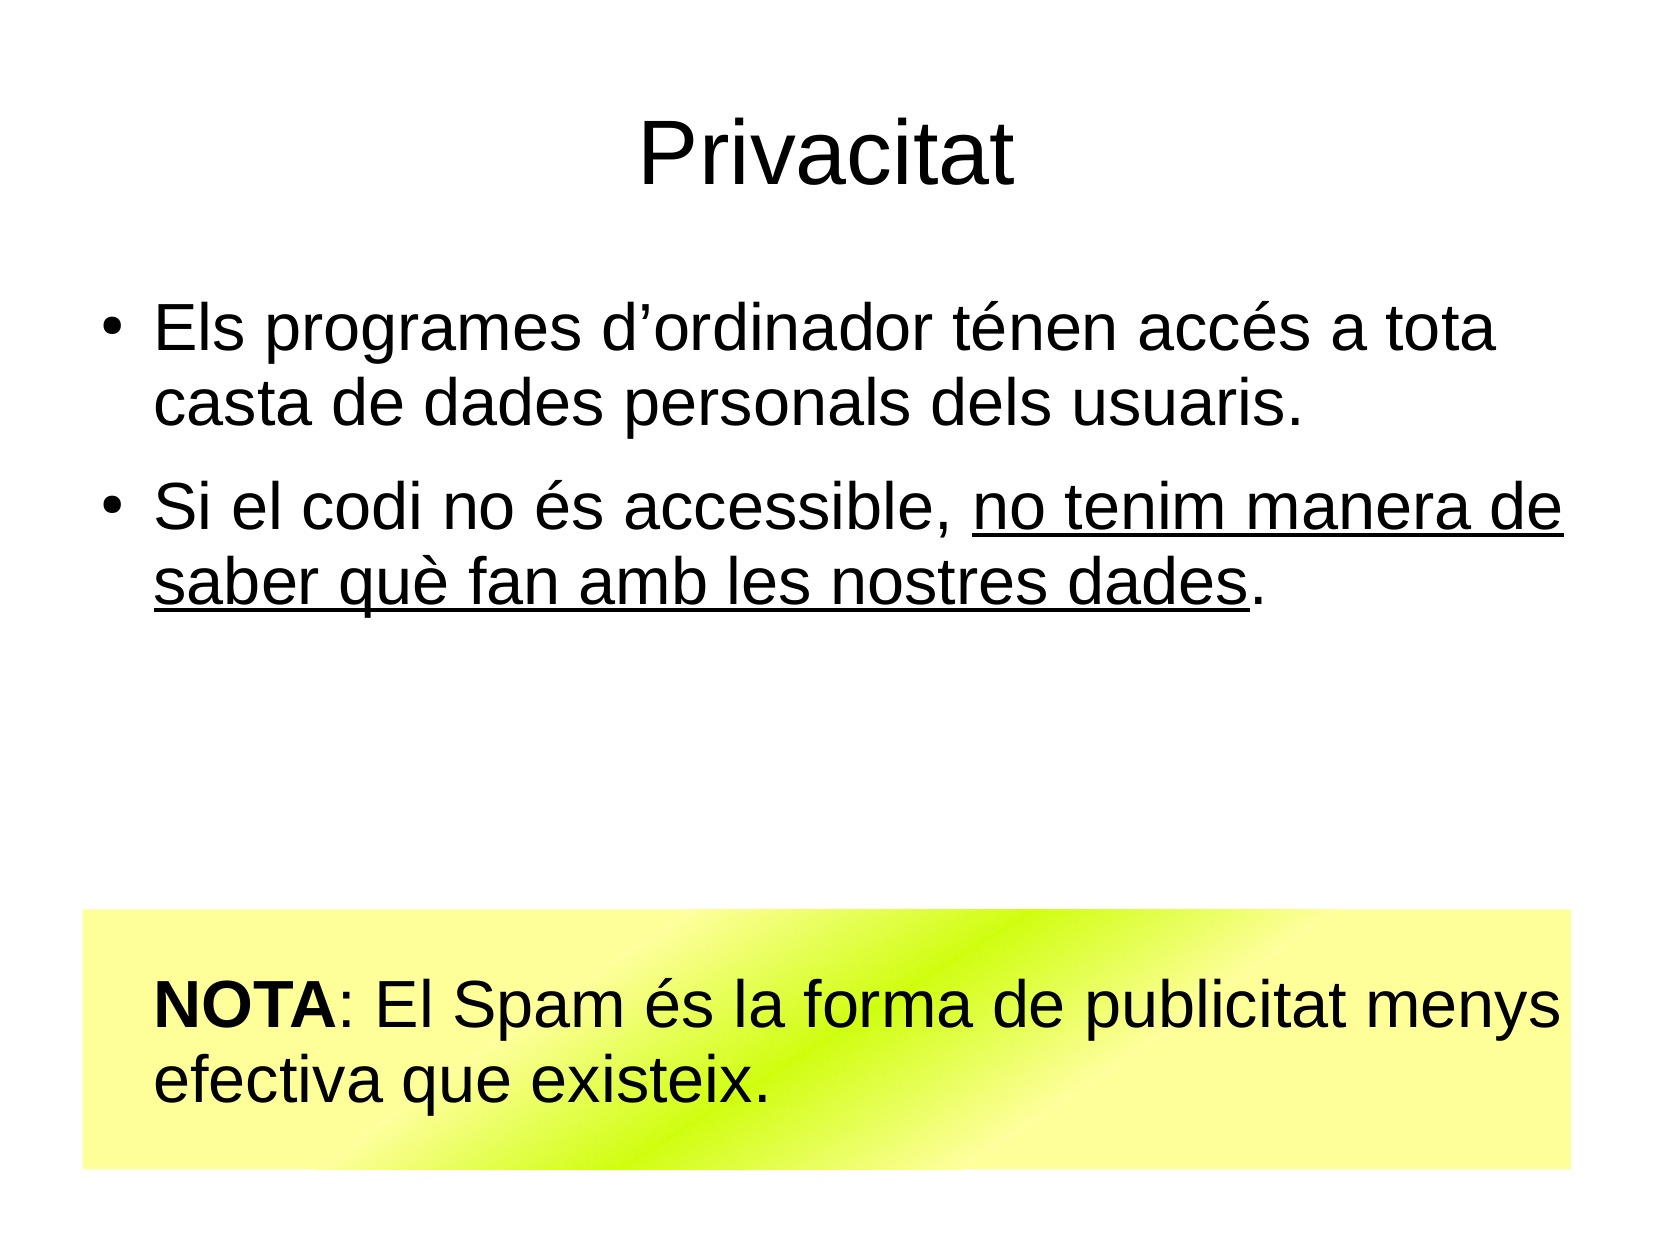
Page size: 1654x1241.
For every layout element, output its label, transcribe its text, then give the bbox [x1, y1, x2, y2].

title Privacitat [82, 49, 1571, 257]
list NOTA: El Spam és la forma de publicitat menys efectiva que existeix. [82, 909, 1571, 1170]
list Els programes d’ordinador ténen accés a tota casta de dades personals dels usuaris. Si el codi no és accessible, no tenim manera de saber què fan amb les nostres dades. [82, 290, 1571, 697]
